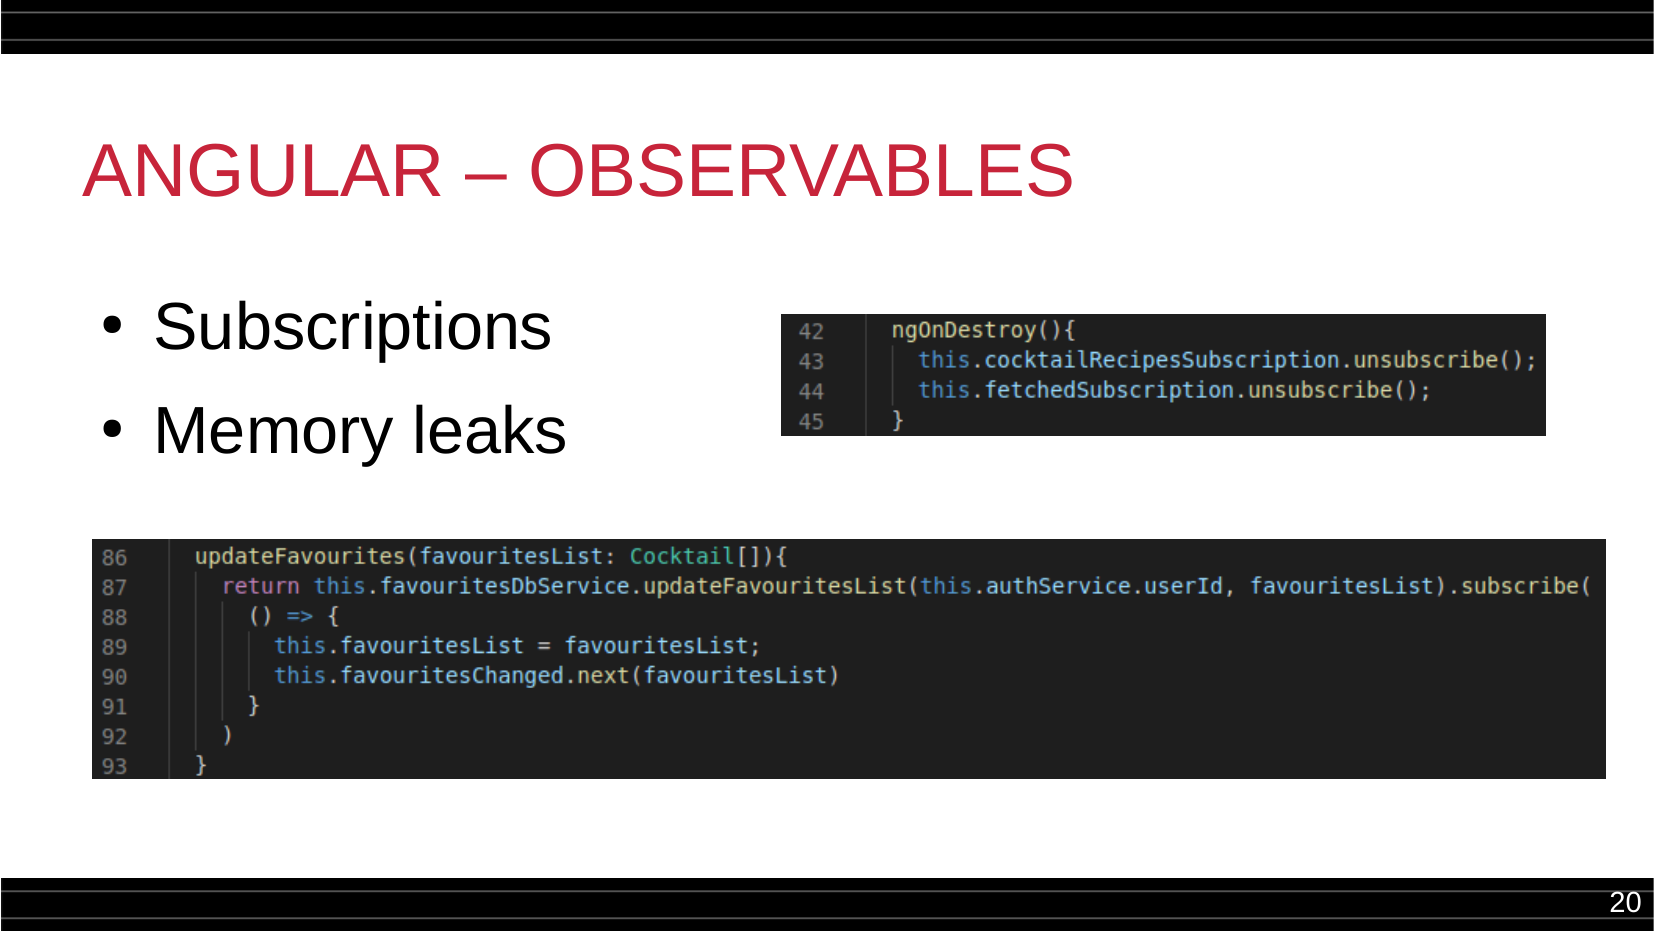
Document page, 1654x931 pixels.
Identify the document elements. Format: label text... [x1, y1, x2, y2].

picture [92, 539, 1606, 779]
picture [1, 878, 1654, 931]
title ANGULAR – OBSERVABLES [82, 92, 1571, 249]
list Subscriptions Memory leaks [82, 184, 735, 676]
picture [1, 0, 1654, 54]
picture [781, 314, 1546, 436]
